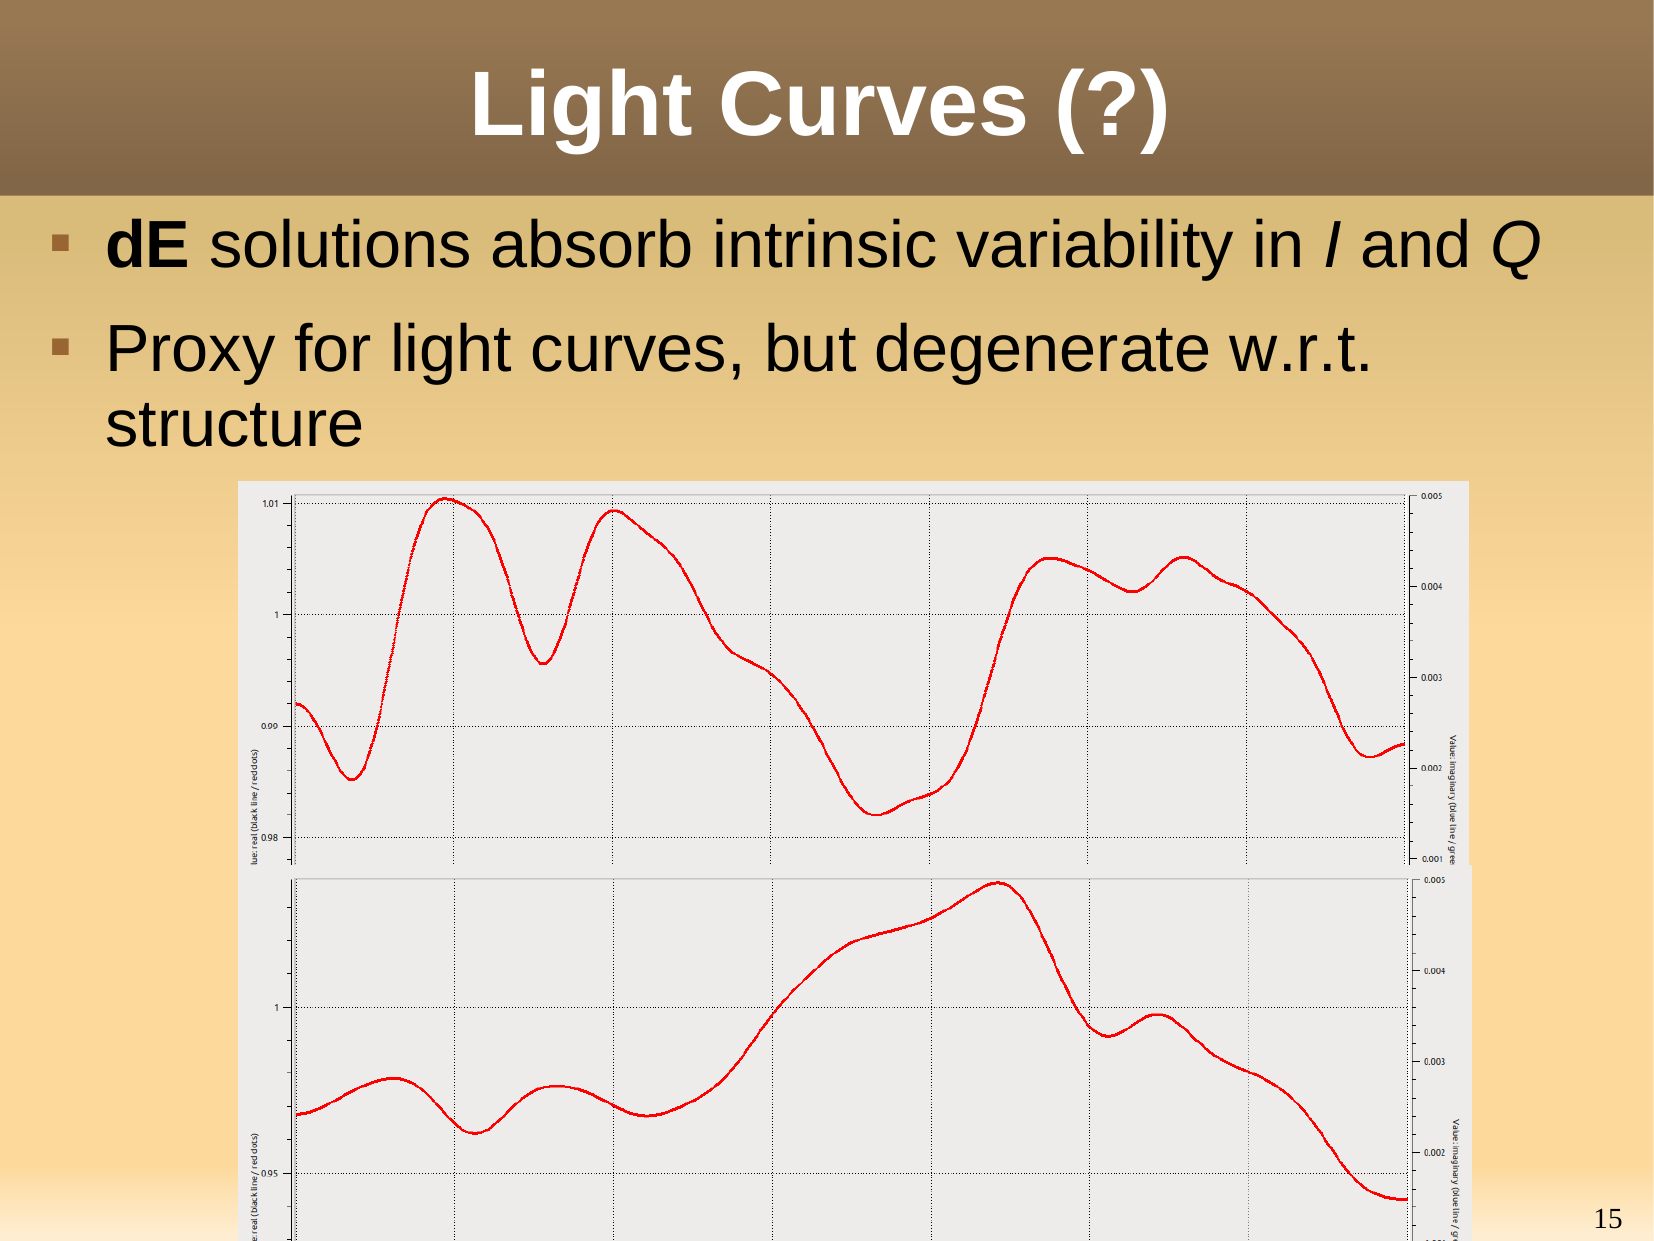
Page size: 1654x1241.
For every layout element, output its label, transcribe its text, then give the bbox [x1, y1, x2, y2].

picture [0, 0, 1654, 1241]
title Light Curves (?) [76, 0, 1565, 207]
list dE solutions absorb intrinsic variability in I and Q Proxy for light curves, but degenerate w.r.t. structure [34, 207, 1628, 1026]
